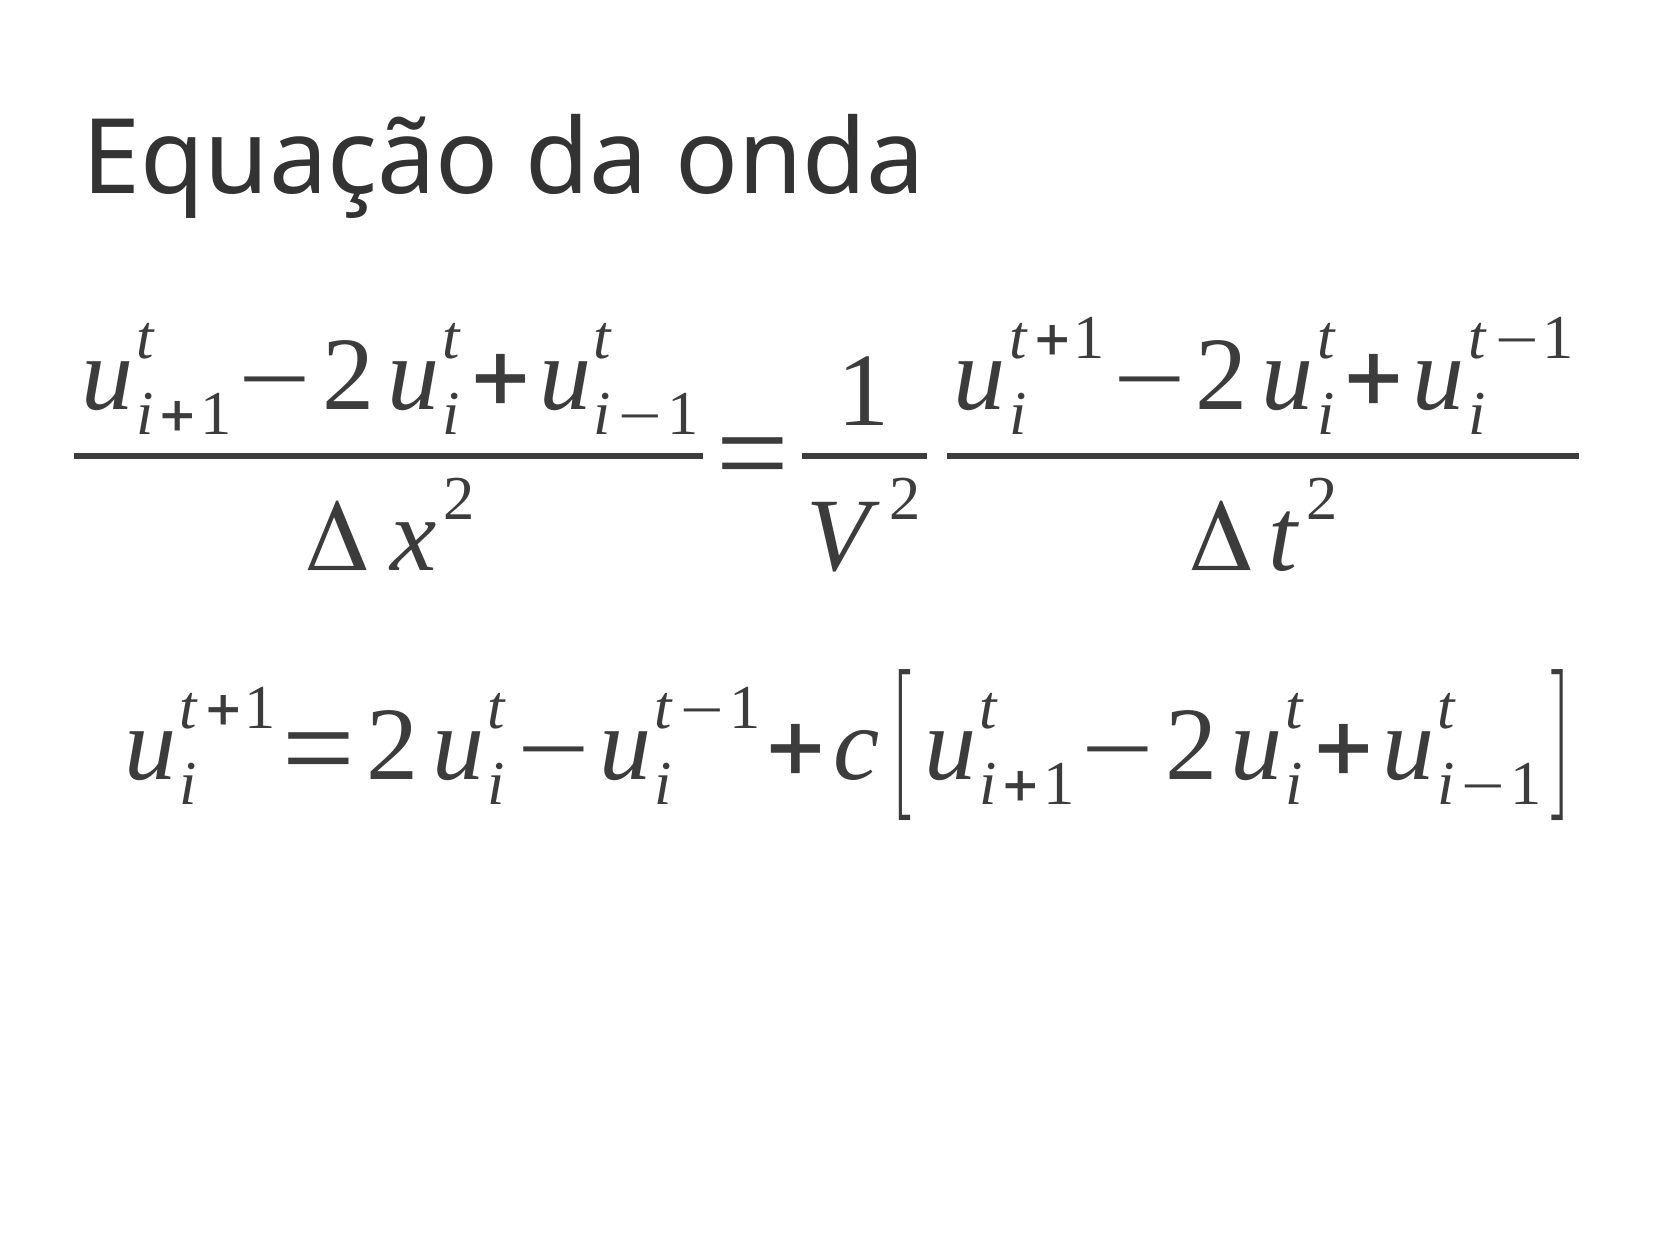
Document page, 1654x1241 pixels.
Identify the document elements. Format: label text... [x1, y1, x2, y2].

chart [116, 663, 1576, 826]
title Equação da onda [82, 49, 1571, 257]
chart [62, 301, 1591, 594]
